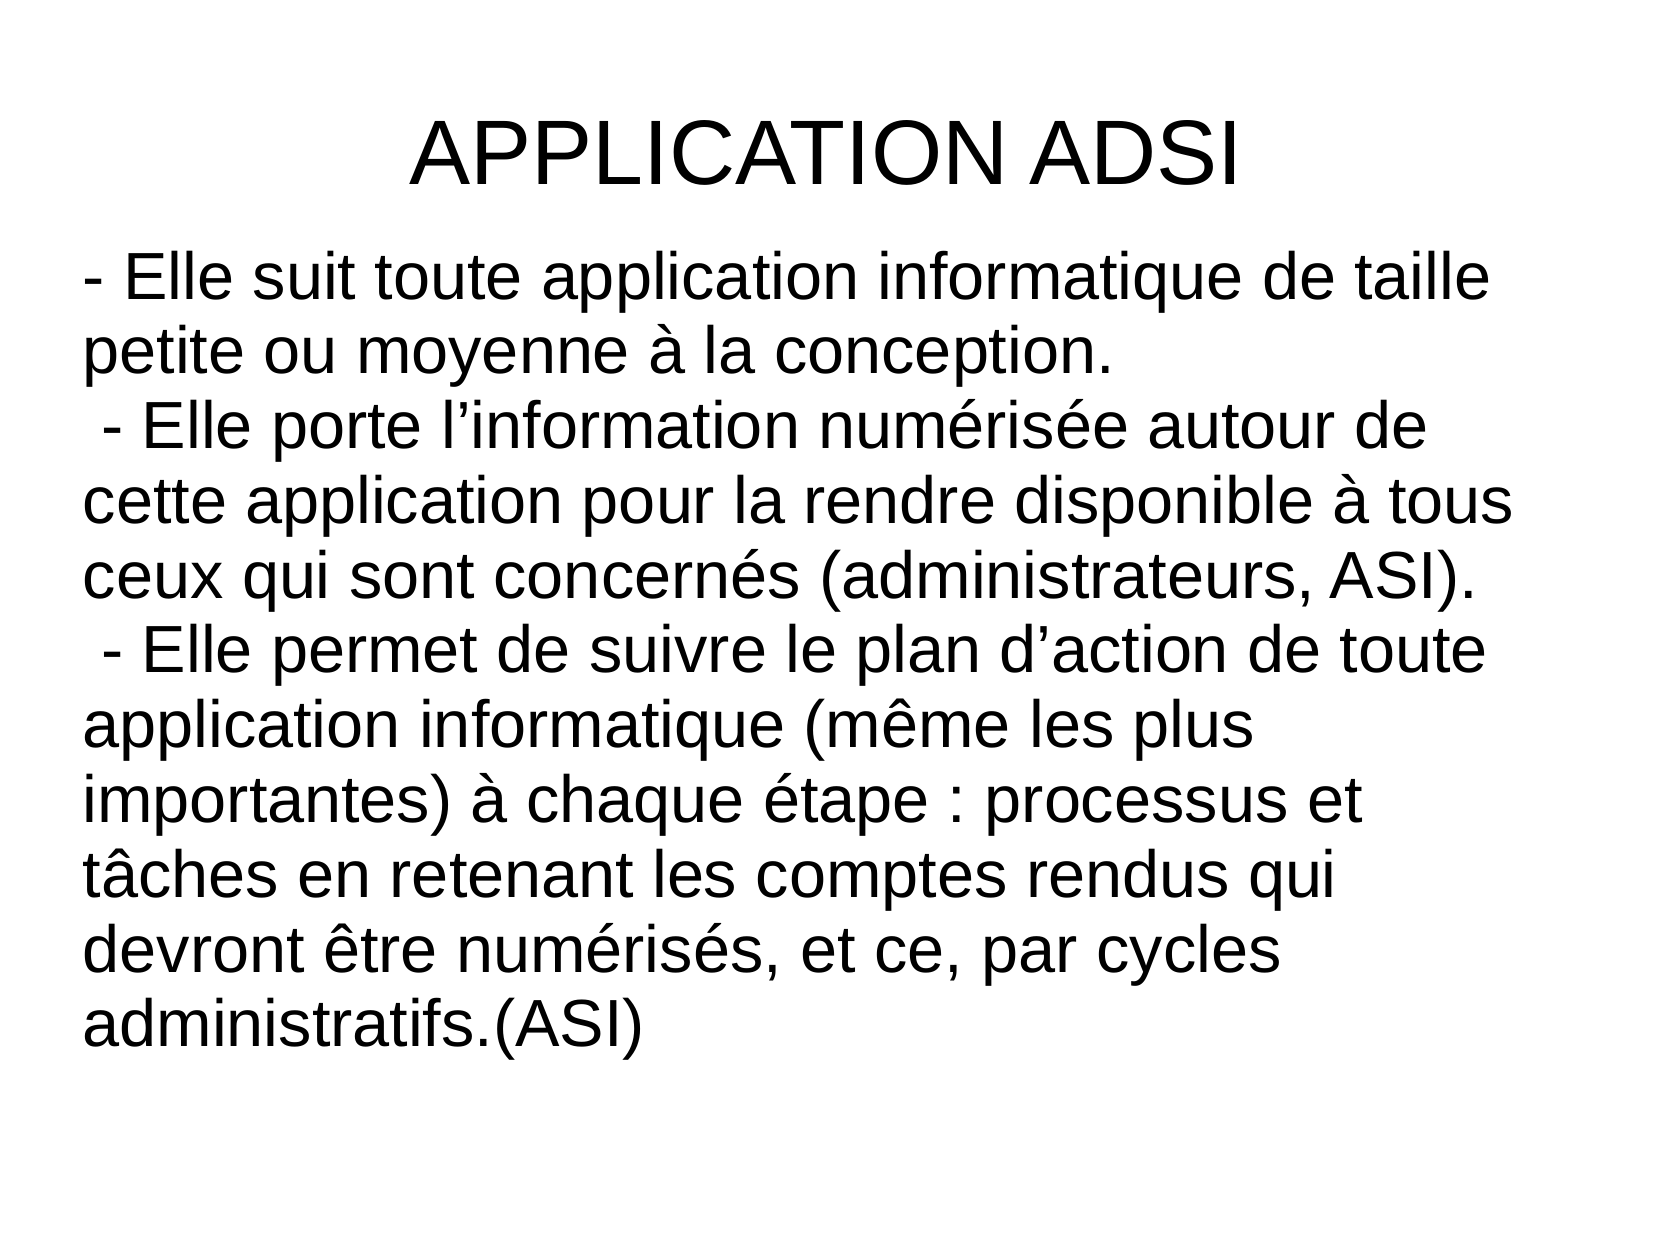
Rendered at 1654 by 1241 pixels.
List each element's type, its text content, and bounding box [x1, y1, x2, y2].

subtitle - Elle suit toute application informatique de taille petite ou moyenne à la conception. - Elle porte l’information numérisée autour de cette application pour la rendre disponible à tous ceux qui sont concernés (administrateurs, ASI). - Elle permet de suivre le plan d’action de toute application informatique (même les plus importantes) à chaque étape : processus et tâches en retenant les comptes rendus qui devront être numérisés, et ce, par cycles administratifs.(ASI) [82, 51, 1571, 1241]
